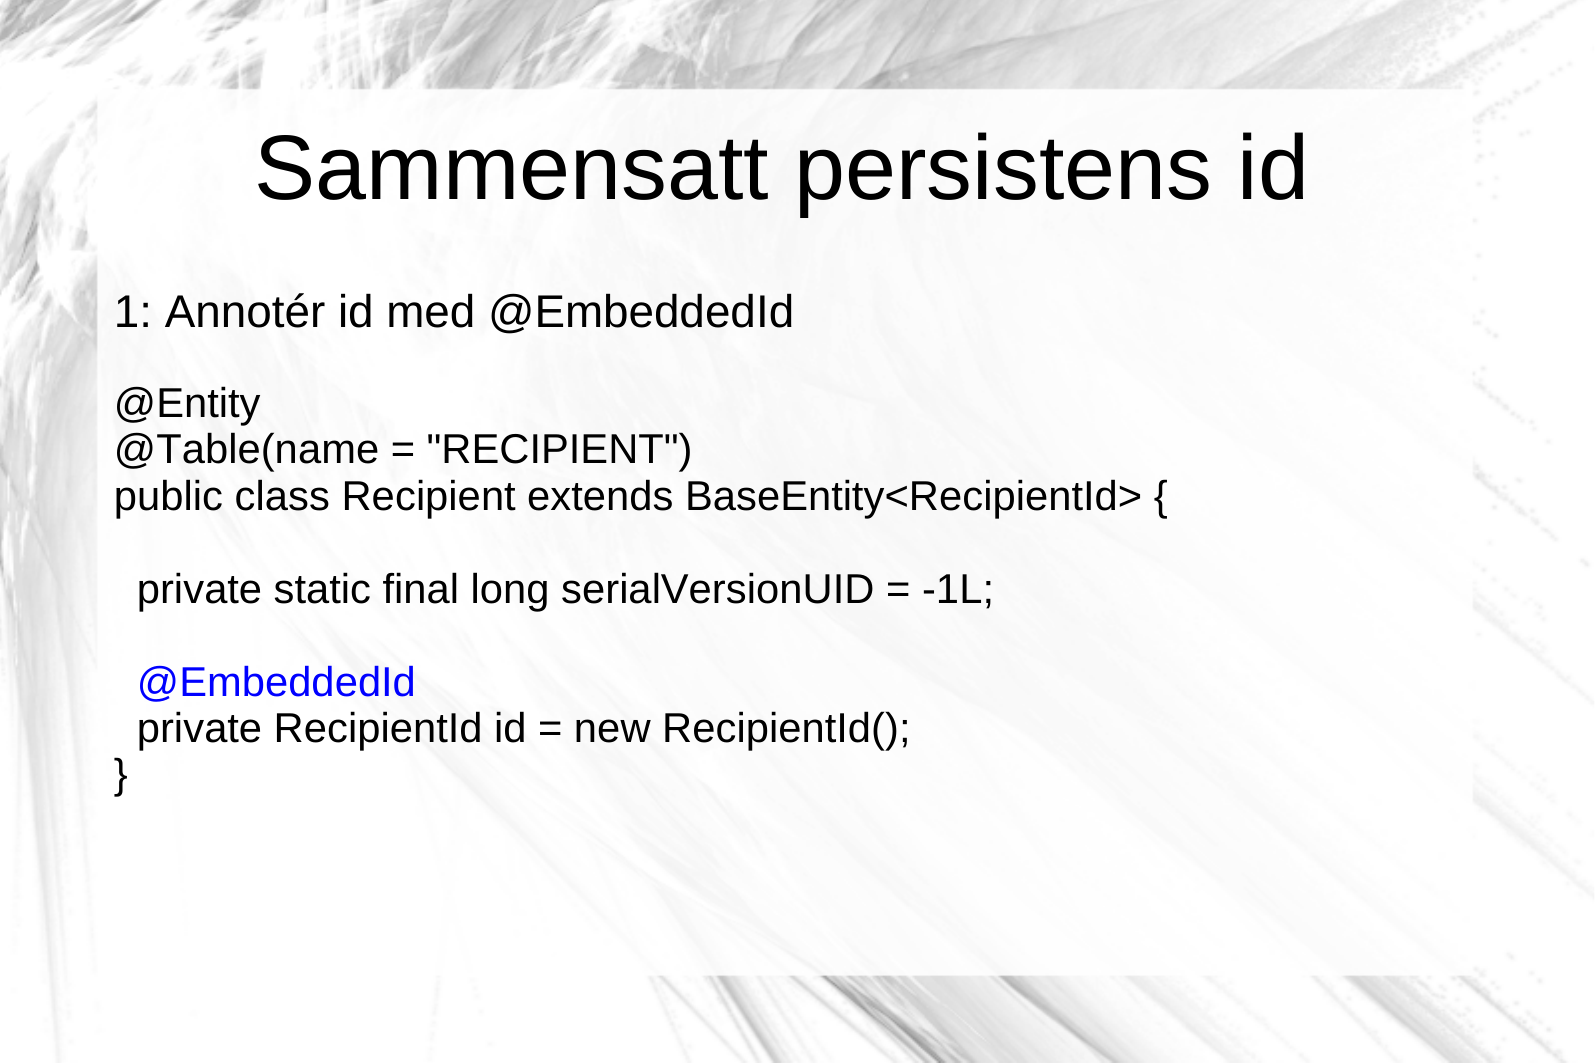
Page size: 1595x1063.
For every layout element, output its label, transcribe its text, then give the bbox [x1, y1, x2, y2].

subtitle 1: Annotér id med @EmbeddedId @Entity @Table(name = "RECIPIENT") public class Recipient extends BaseEntity<RecipientId> { private static final long serialVersionUID = -1L; @EmbeddedId private RecipientId id = new RecipientId(); } [113, 274, 1388, 810]
picture [0, 0, 1595, 1063]
title Sammensatt persistens id [113, 96, 1453, 241]
